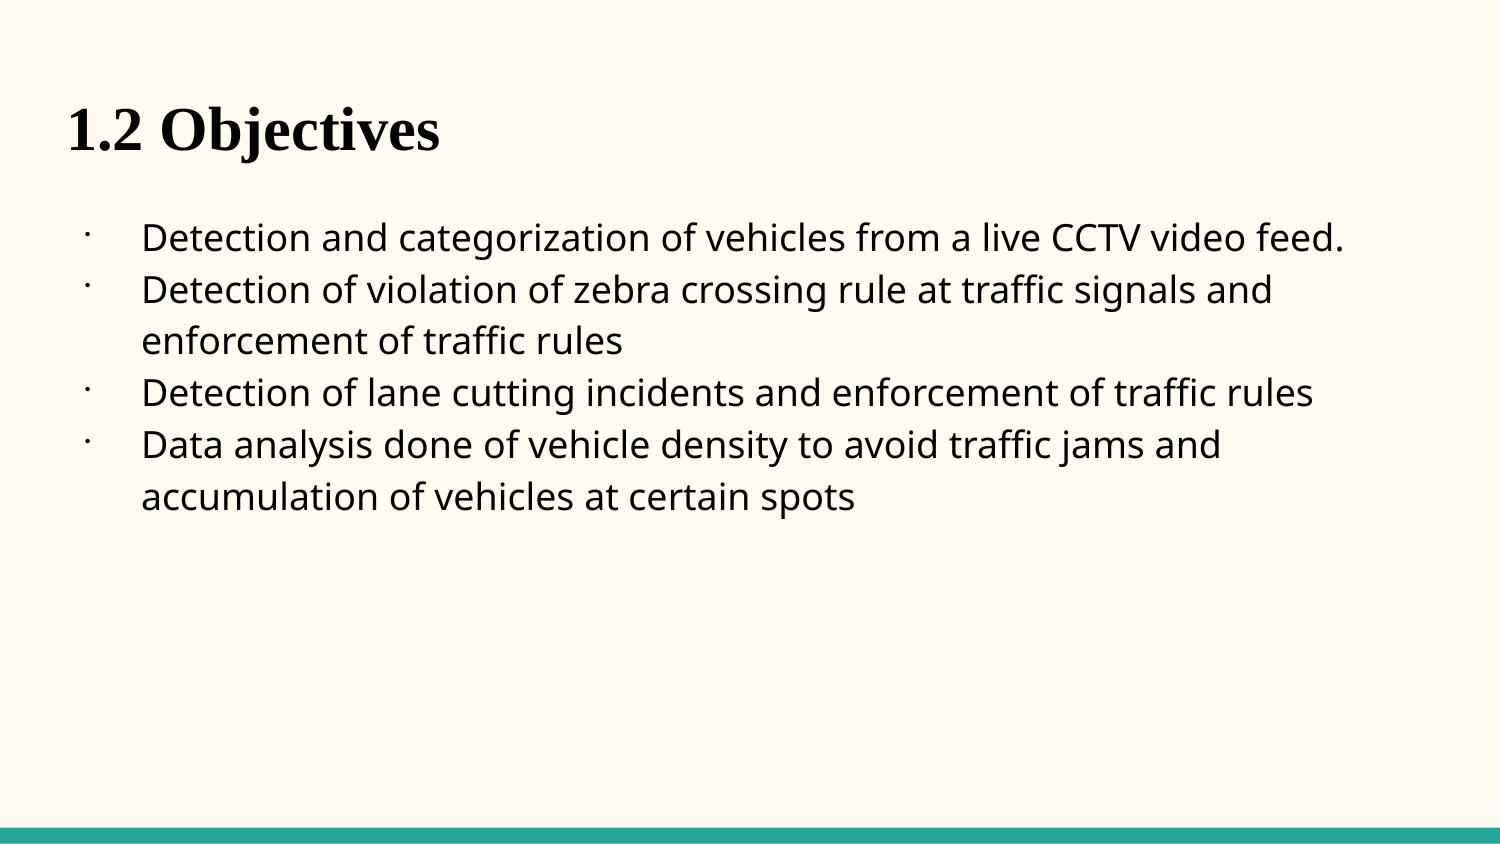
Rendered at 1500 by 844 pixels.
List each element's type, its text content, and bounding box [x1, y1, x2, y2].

list Detection and categorization of vehicles from a live CCTV video feed. Detection of violation of zebra crossing rule at traffic signals and enforcement of traffic rules Detection of lane cutting incidents and enforcement of traffic rules Data analysis done of vehicle density to avoid traffic jams and accumulation of vehicles at certain spots [51, 192, 1449, 750]
title 1.2 Objectives [51, 72, 1449, 174]
